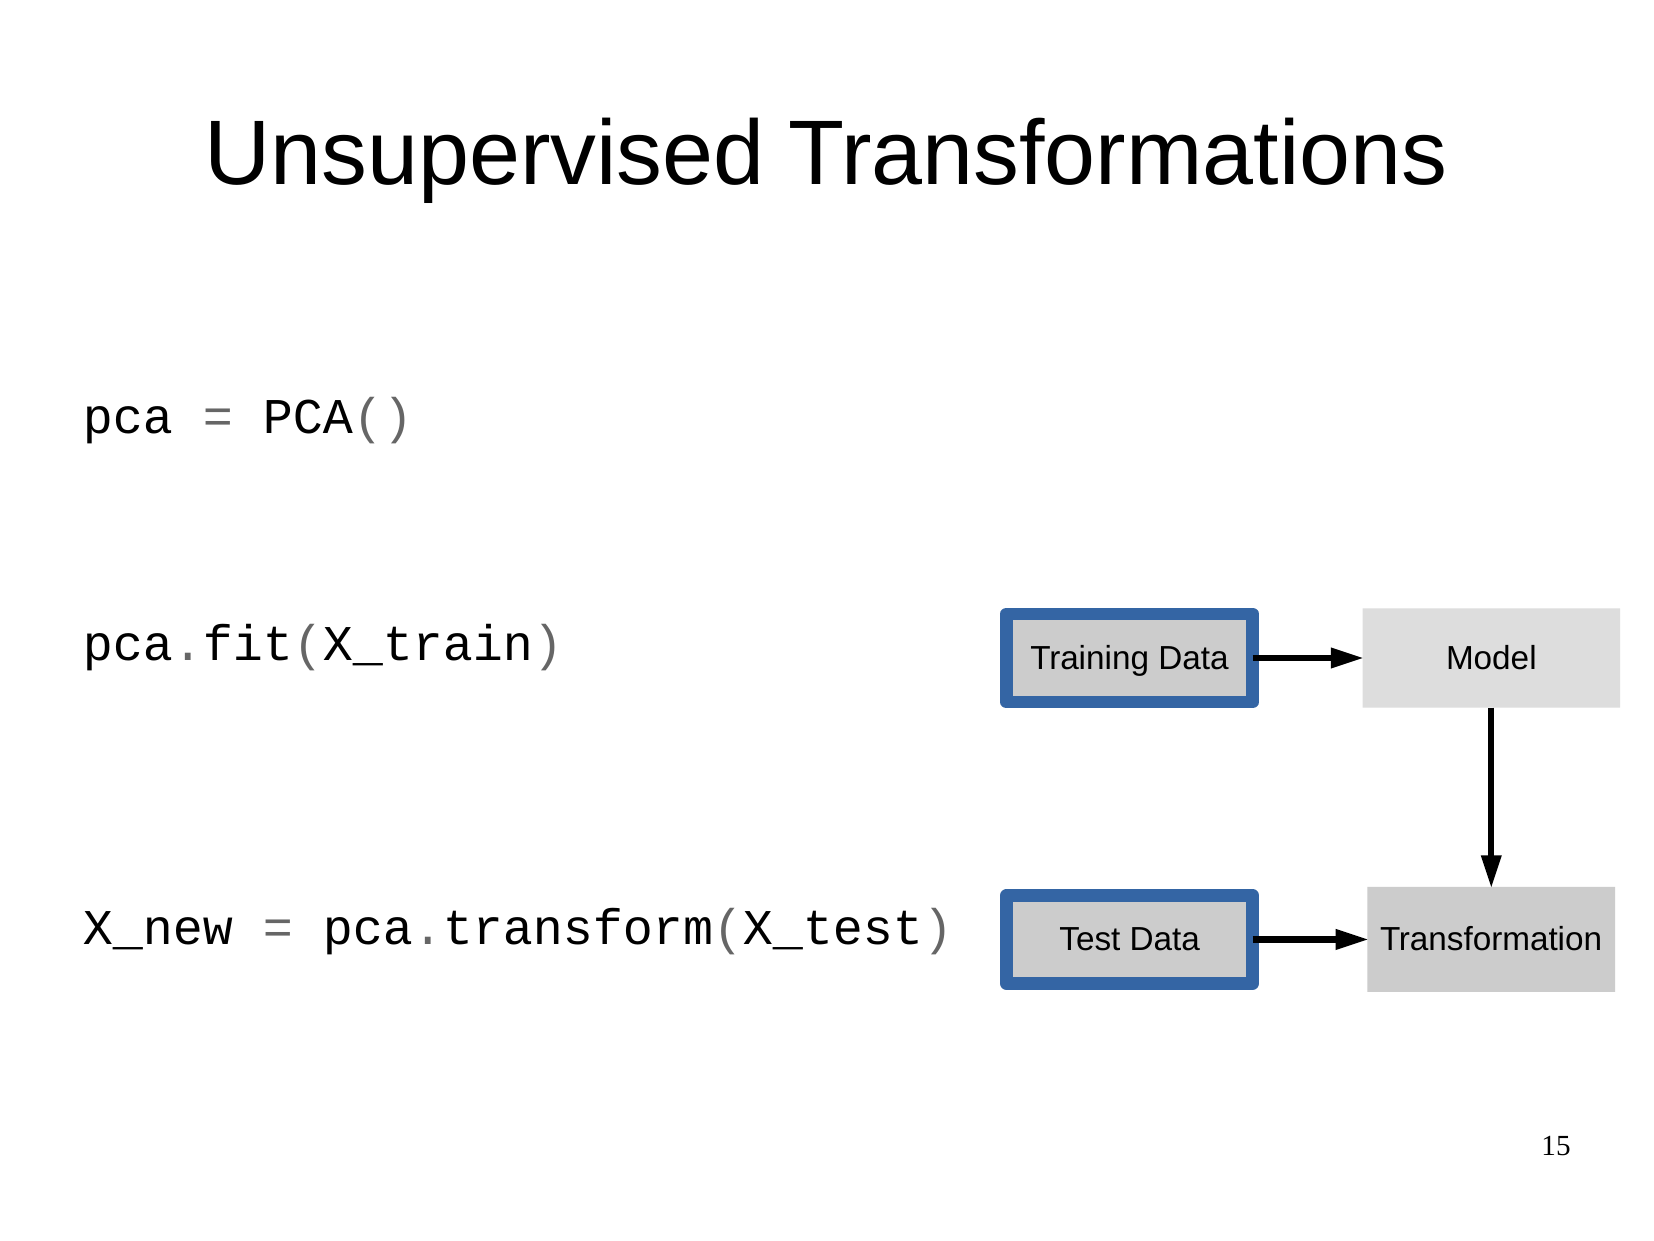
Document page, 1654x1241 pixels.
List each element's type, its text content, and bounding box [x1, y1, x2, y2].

text_box Test Data [1006, 895, 1253, 984]
text_box Training Data [1006, 613, 1253, 703]
text_box Model [1362, 608, 1621, 708]
text_box Transformation [1367, 886, 1616, 992]
title Unsupervised Transformations [82, 49, 1571, 257]
text_box pca = PCA() pca.fit(X_train) X_new = pca.transform(X_test) [82, 392, 1411, 1008]
